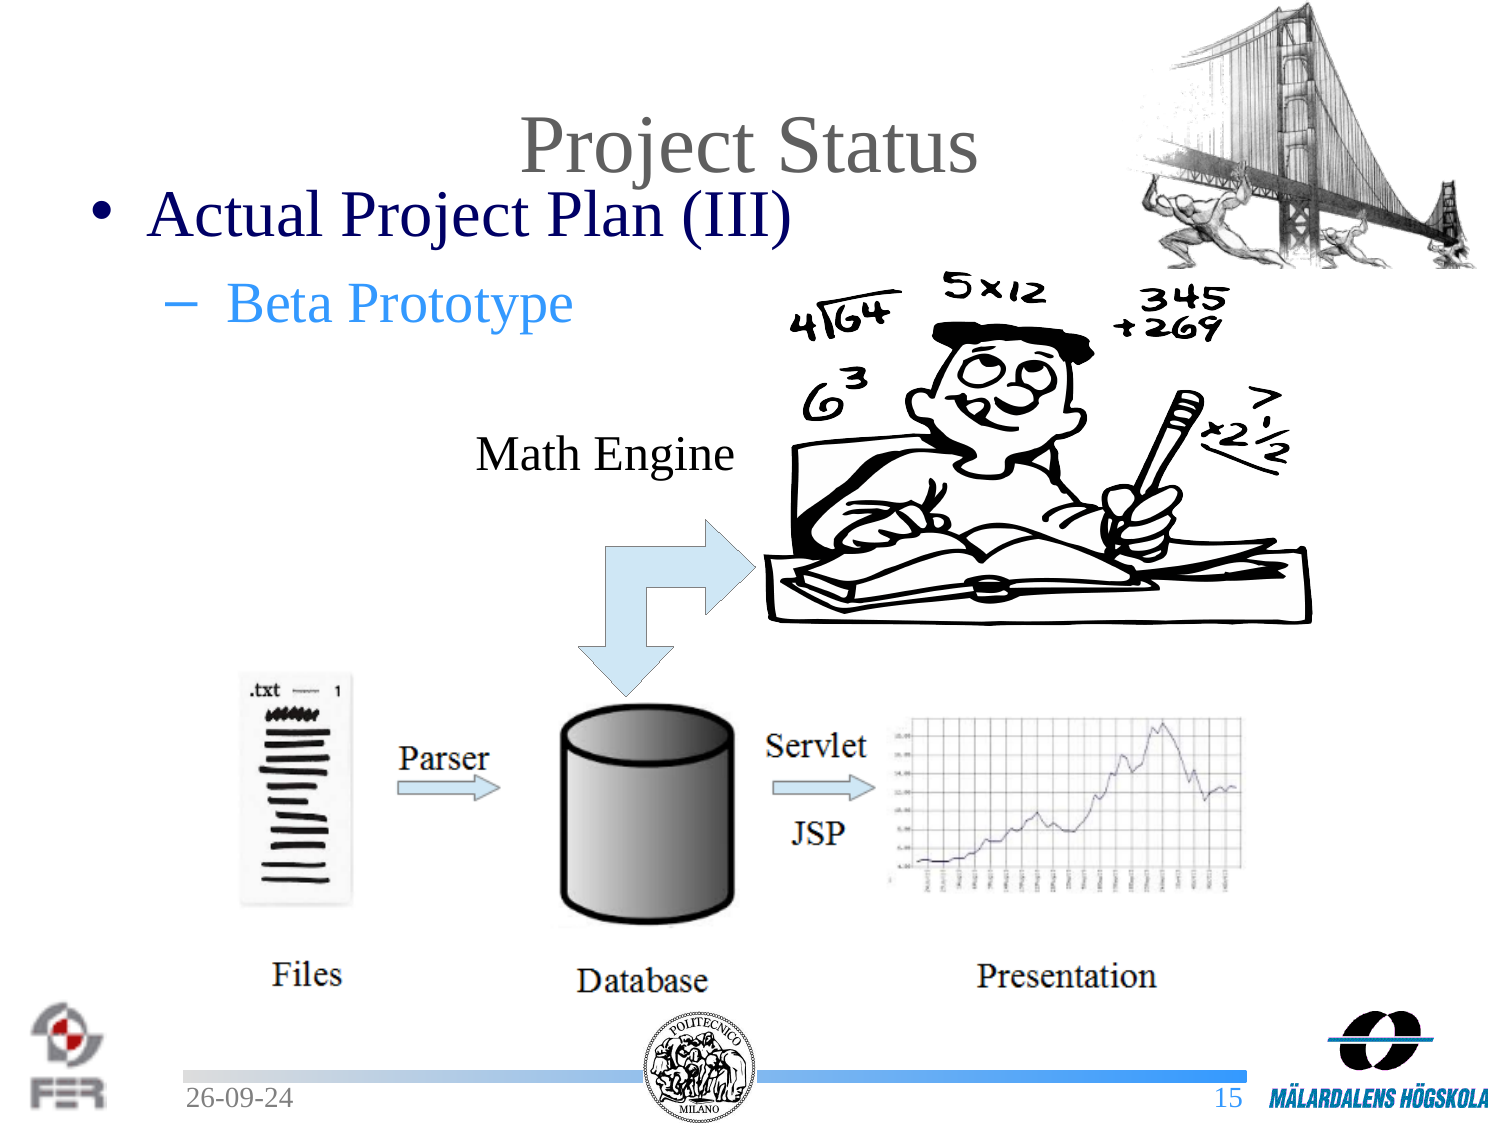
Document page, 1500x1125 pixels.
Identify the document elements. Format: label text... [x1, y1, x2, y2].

title Project Status [75, 45, 1122, 162]
text_box [578, 519, 756, 697]
picture [1269, 1011, 1488, 1108]
picture [762, 271, 1314, 627]
picture [1122, 0, 1477, 269]
text_box 13-12-02 [171, 1070, 396, 1114]
picture [643, 1011, 757, 1123]
picture [1368, 1093, 1374, 1104]
picture [29, 987, 107, 1125]
text_box <numero> [1186, 1070, 1258, 1114]
picture [1454, 1091, 1459, 1108]
text_box Math Engine [460, 413, 763, 489]
picture [1435, 1096, 1441, 1104]
list Actual Project Plan (III) Beta Prototype [75, 162, 1426, 905]
picture [221, 662, 1251, 1005]
